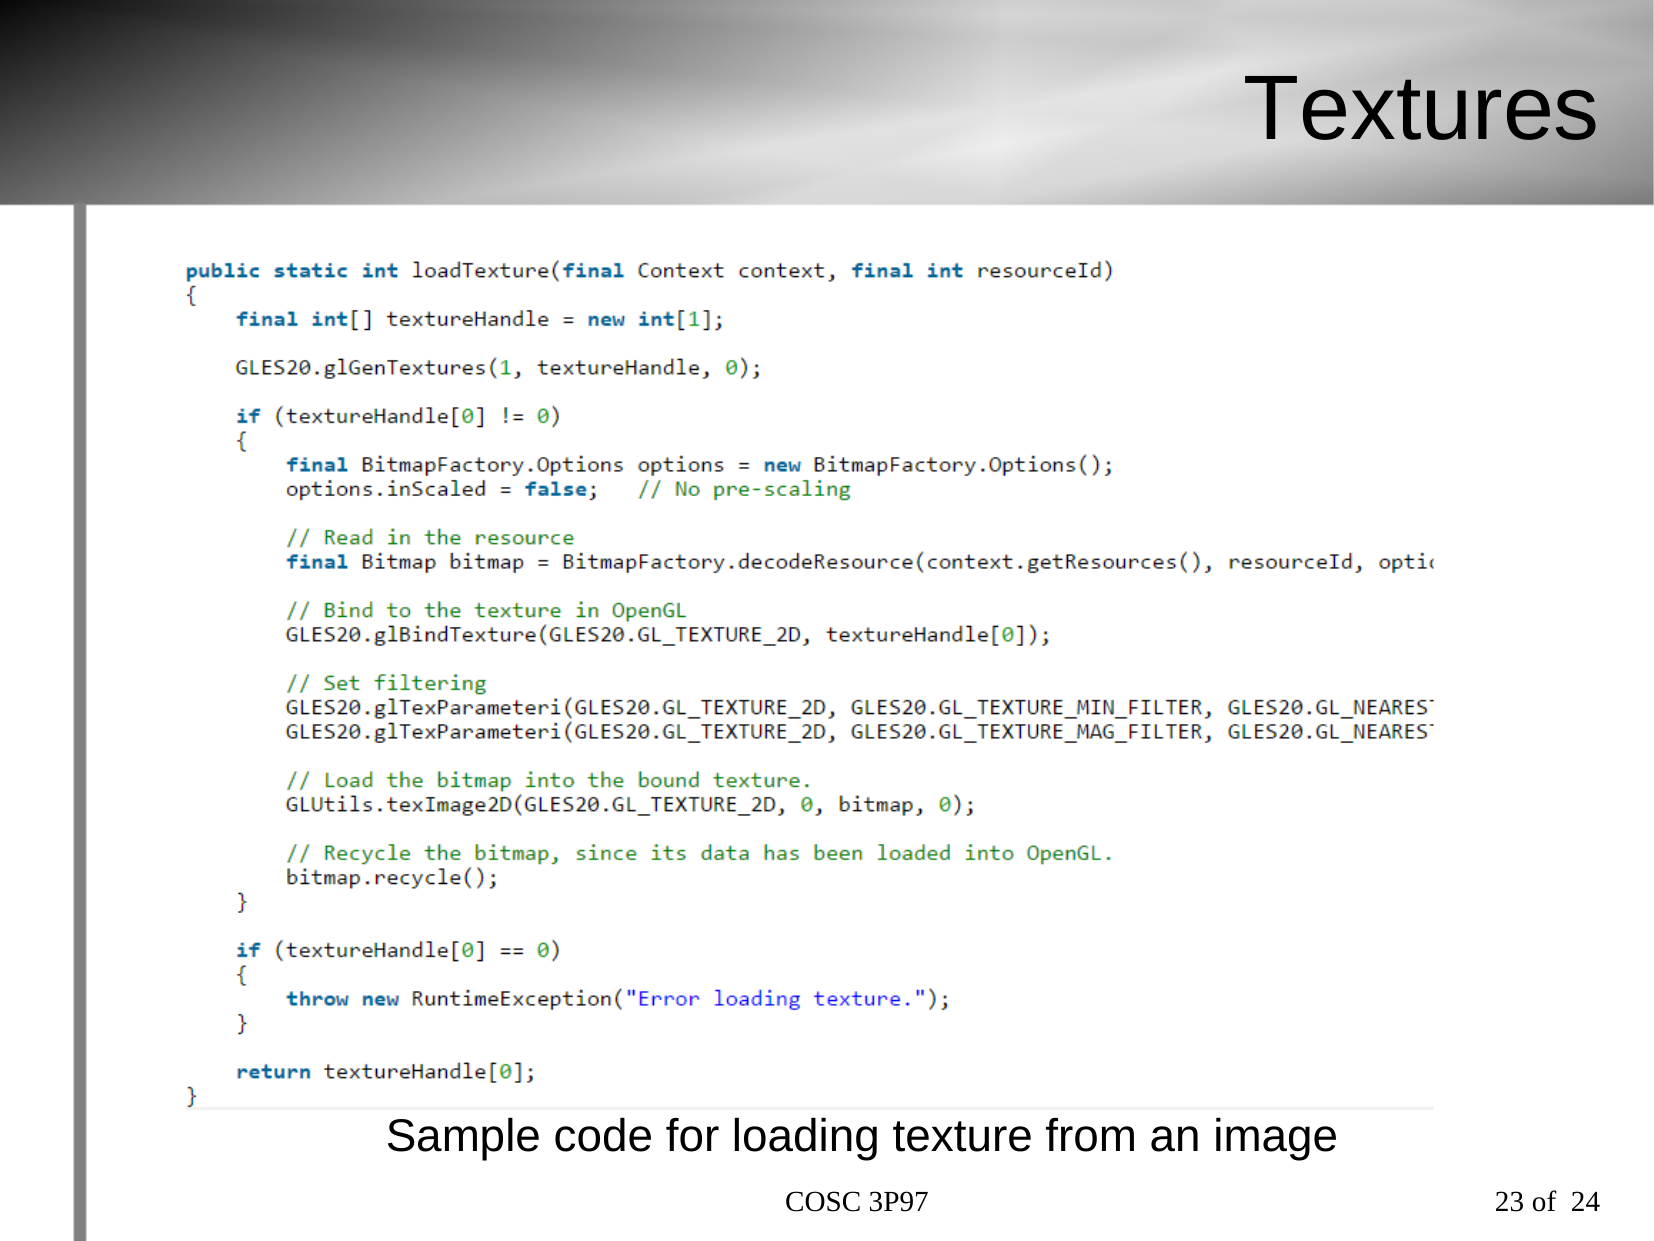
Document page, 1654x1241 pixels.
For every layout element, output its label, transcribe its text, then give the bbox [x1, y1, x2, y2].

picture [0, 0, 1654, 1241]
title Textures [112, 13, 1601, 201]
list Sample code for loading texture from an image [315, 1110, 1459, 1171]
